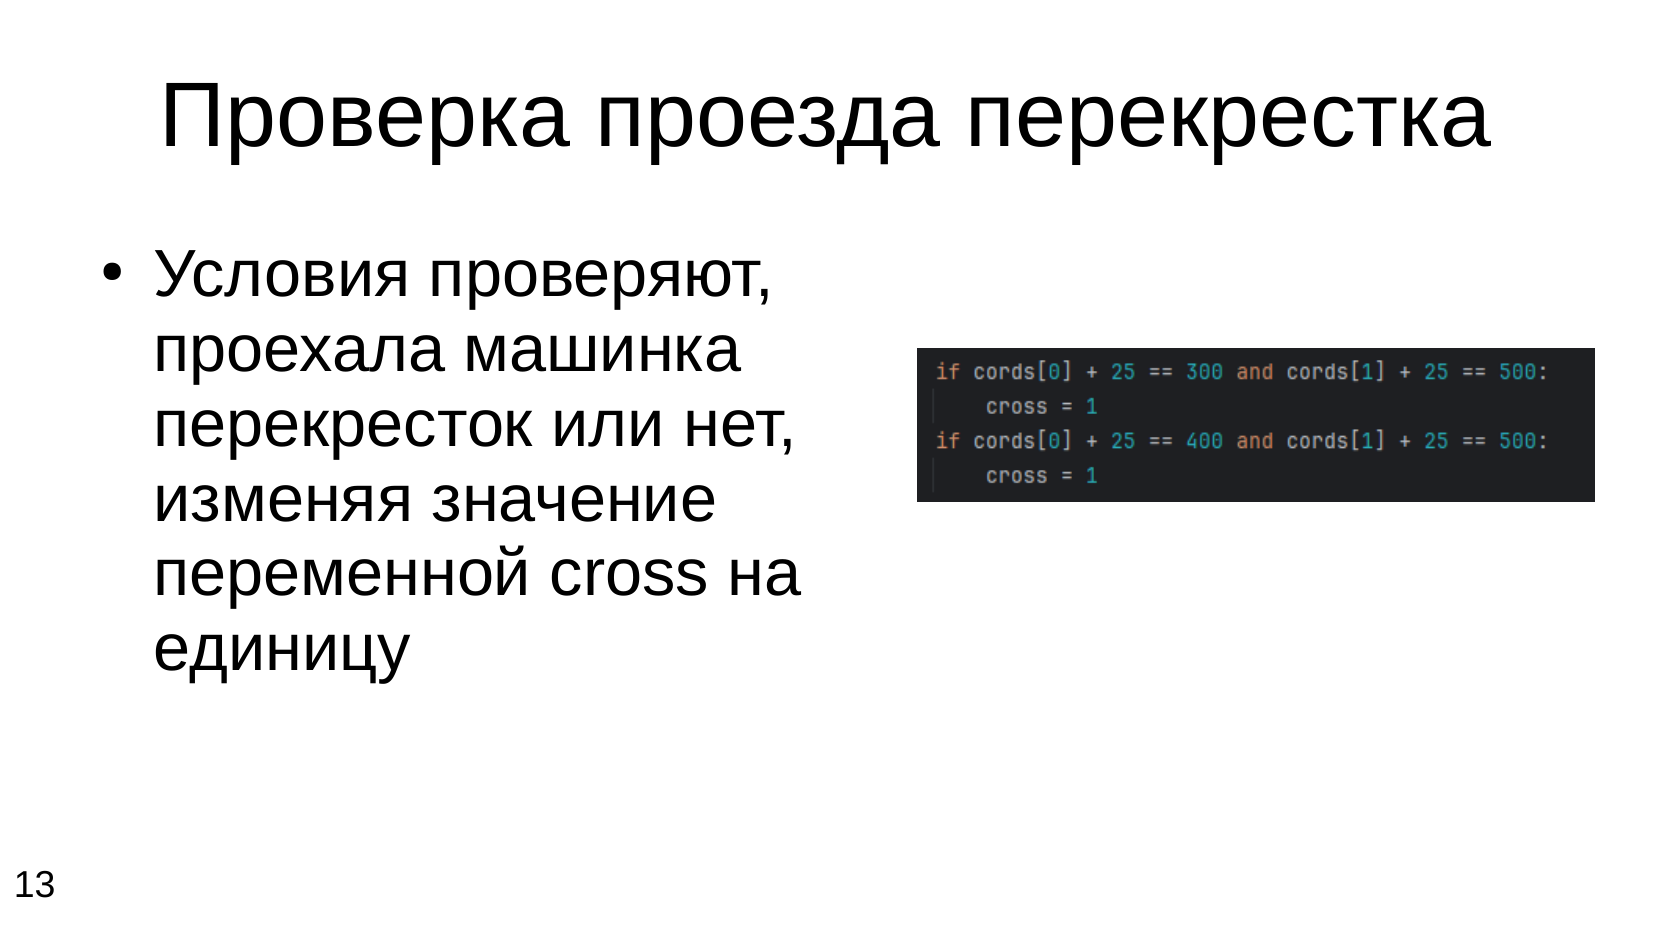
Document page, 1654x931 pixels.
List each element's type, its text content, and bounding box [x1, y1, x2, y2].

list Условия проверяют, проехала машинка перекресток или нет, изменяя значение переменной cross на единицу [82, 236, 886, 758]
title Проверка проезда перекрестка [82, 37, 1571, 193]
picture [917, 348, 1595, 502]
text_box <номер> [0, 856, 562, 927]
